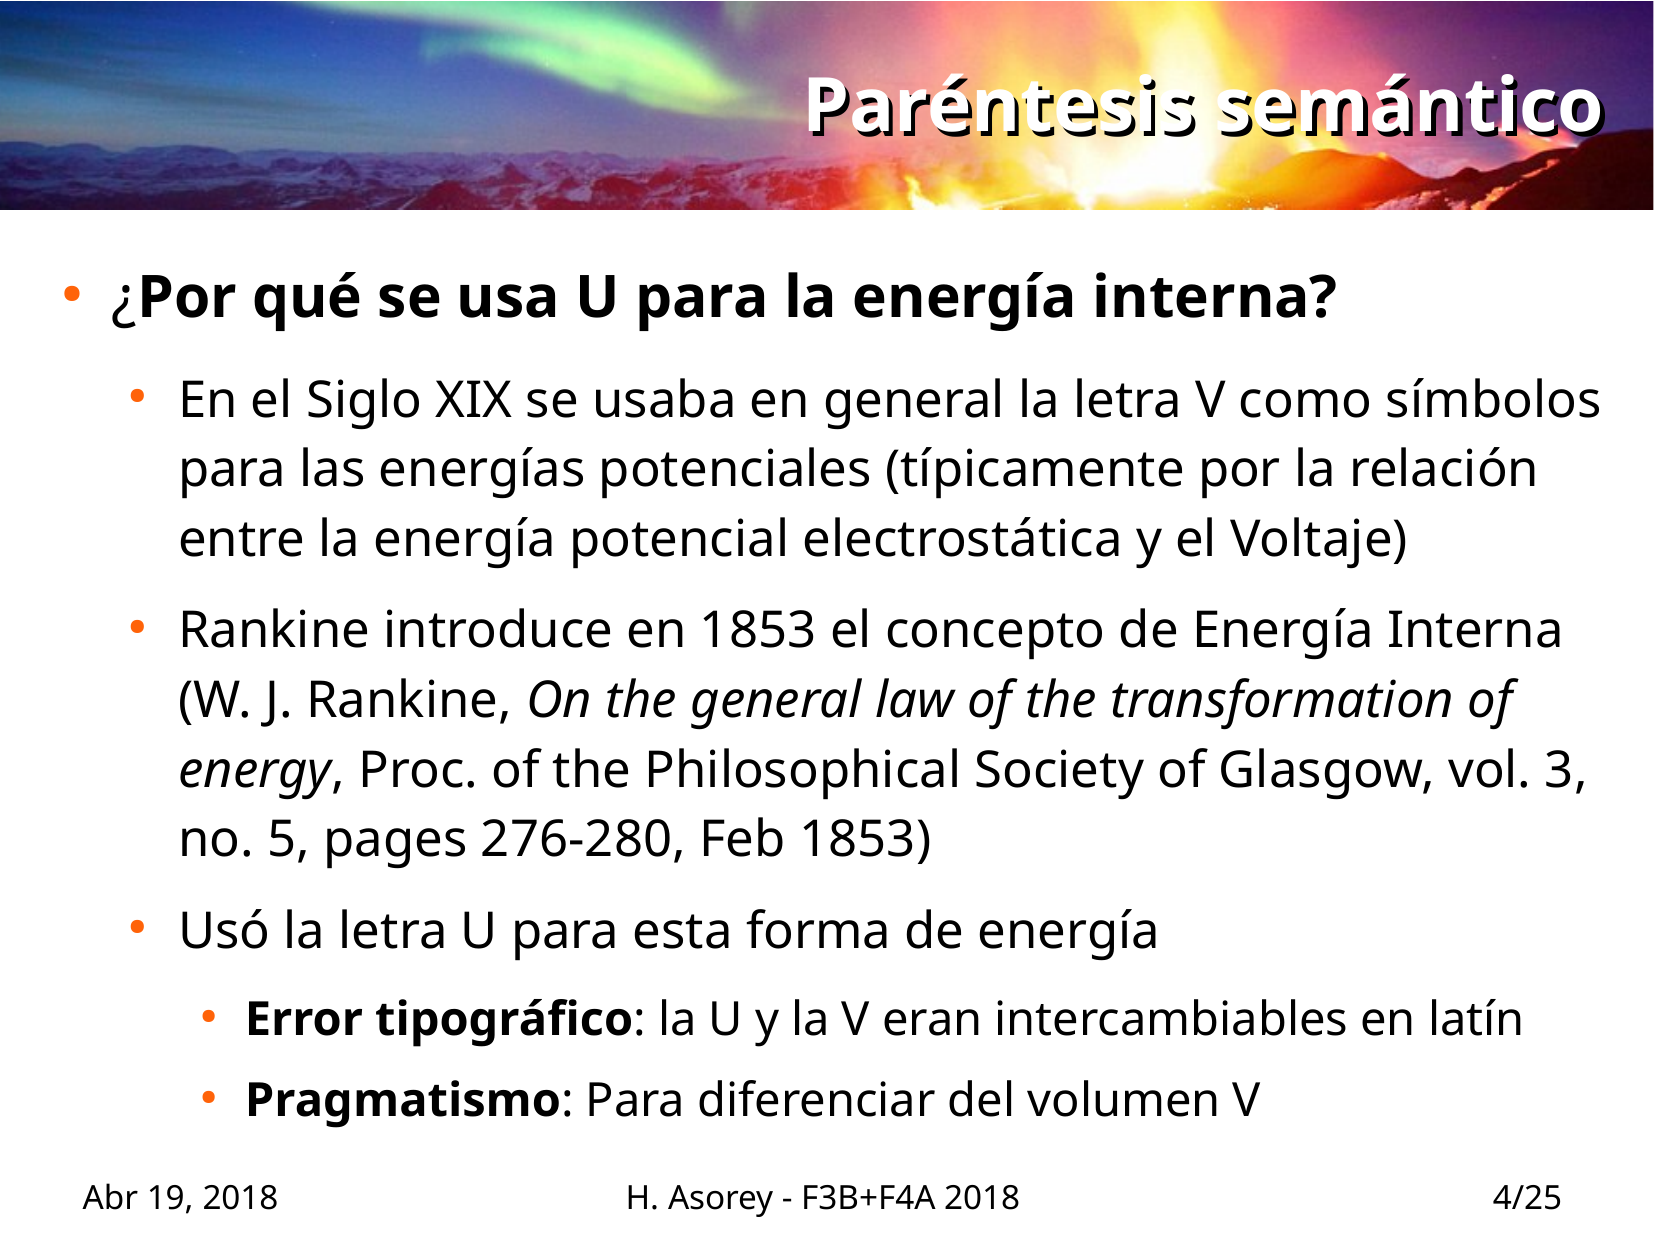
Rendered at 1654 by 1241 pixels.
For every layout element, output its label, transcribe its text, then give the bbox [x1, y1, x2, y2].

title Paréntesis semántico [45, 15, 1606, 191]
picture [0, 1, 1654, 210]
list ¿Por qué se usa U para la energía interna? En el Siglo XIX se usaba en general la letra V como símbolos para las energías potenciales (típicamente por la relación entre la energía potencial electrostática y el Voltaje) Rankine introduce en 1853 el concepto de Energía Interna (W. J. Rankine, On the general law of the transformation of energy, Proc. of the Philosophical Society of Glasgow, vol. 3, no. 5, pages 276-280, Feb 1853) Usó la letra U para esta forma de energía Error tipográfico: la U y la V eran intercambiables en latín Pragmatismo: Para diferenciar del volumen V [45, 255, 1606, 1156]
